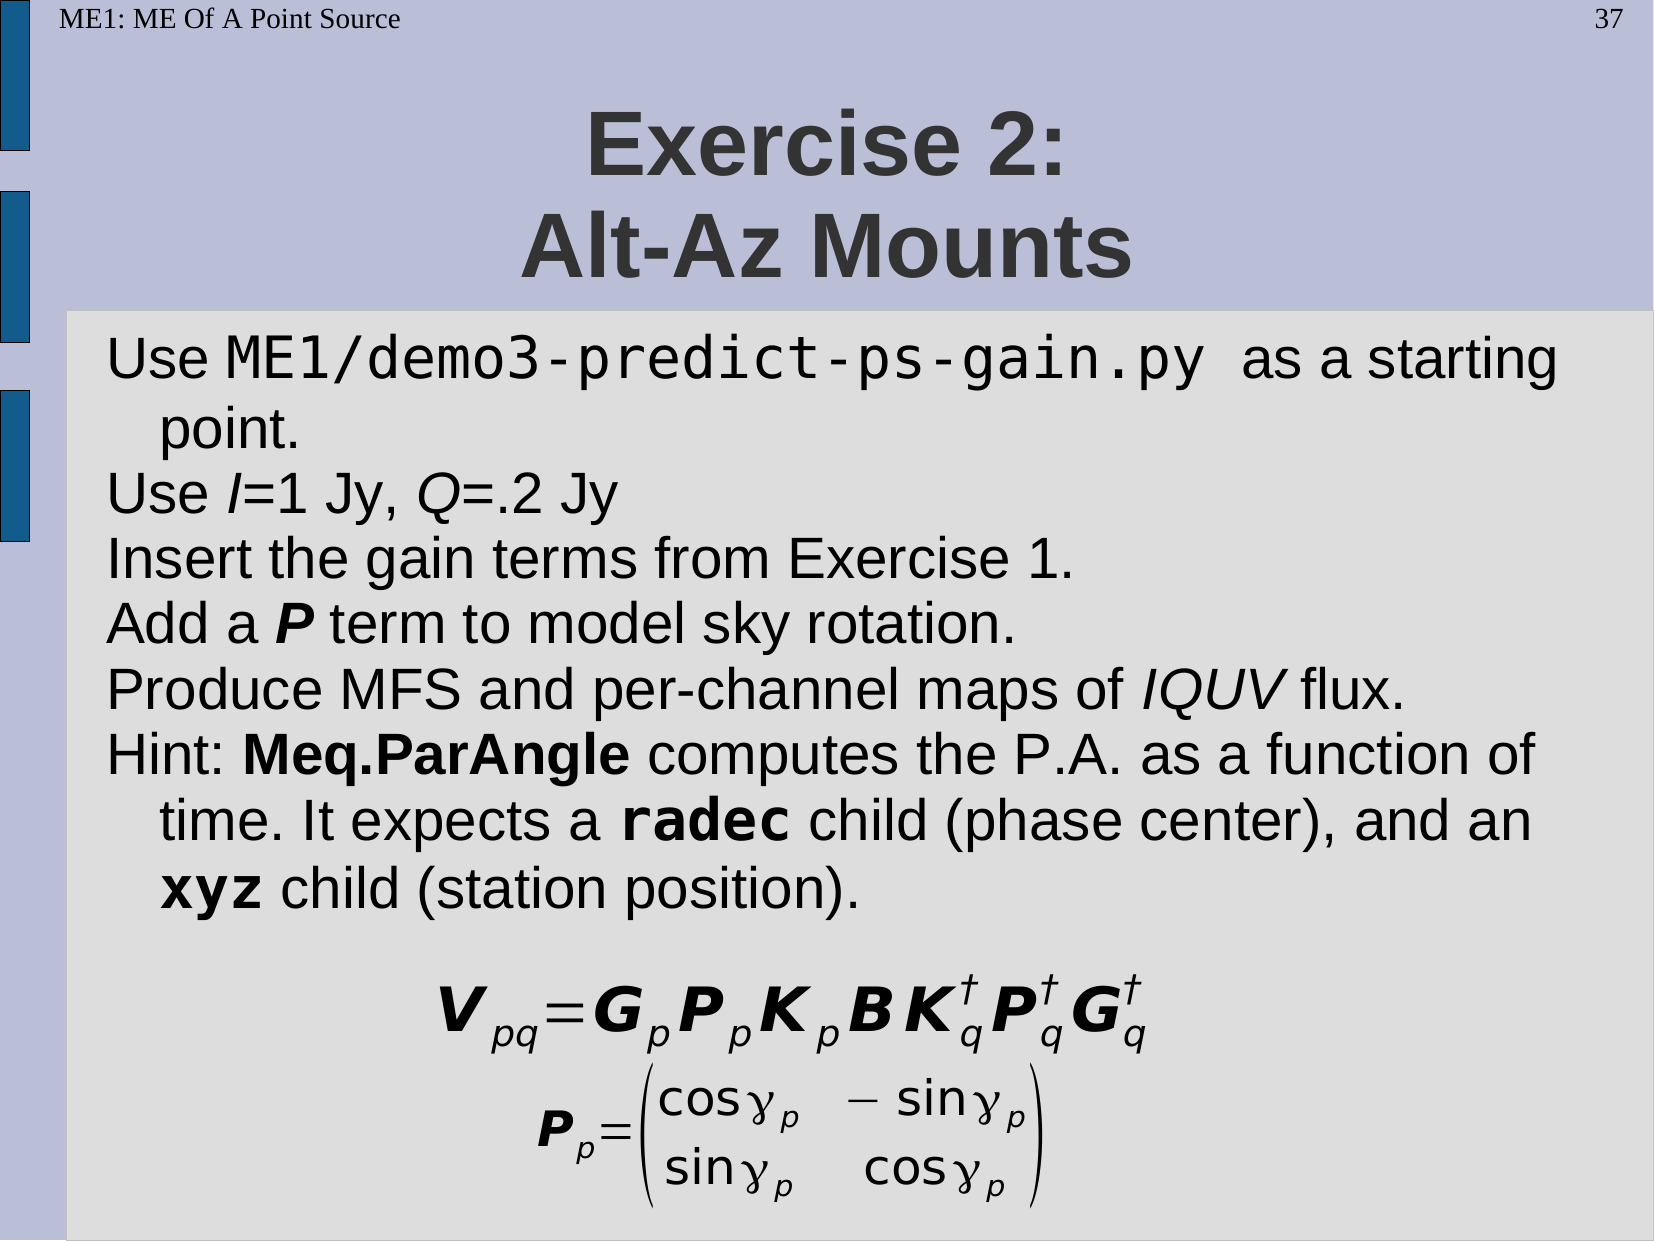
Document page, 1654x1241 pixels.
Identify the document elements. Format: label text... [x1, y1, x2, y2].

title Exercise 2: Alt-Az Mounts [121, 87, 1534, 302]
list Use ME1/demo3-predict-ps-gain.py as a starting point. Use I=1 Jy, Q=.2 Jy Insert the gain terms from Exercise 1. Add a P term to model sky rotation. Produce MFS and per-channel maps of IQUV flux. Hint: Meq.ParAngle computes the P.A. as a function of time. It expects a radec child (phase center), and an xyz child (station position). [88, 324, 1595, 939]
chart [428, 967, 1152, 1211]
